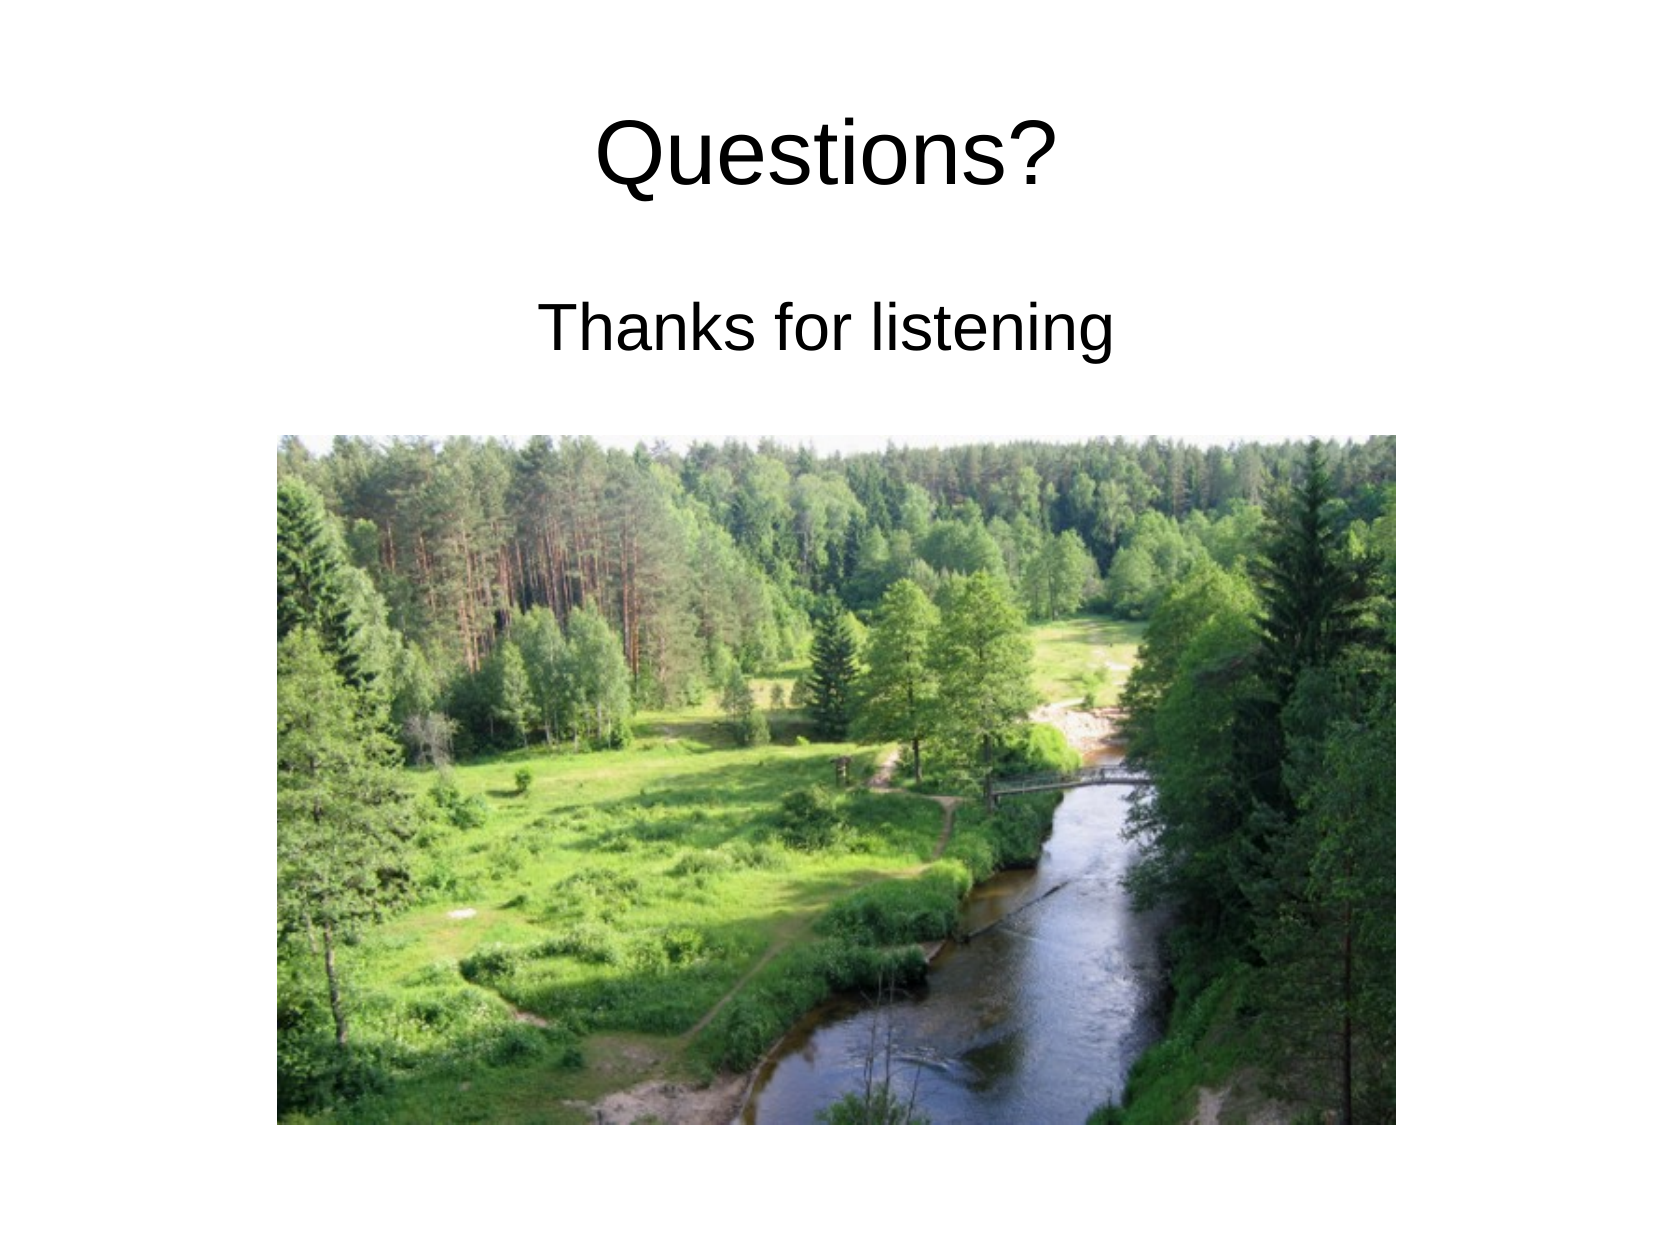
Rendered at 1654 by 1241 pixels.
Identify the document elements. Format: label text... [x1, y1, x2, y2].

list Thanks for listening [82, 290, 1571, 1010]
picture [277, 435, 1396, 1126]
title Questions? [82, 49, 1571, 257]
